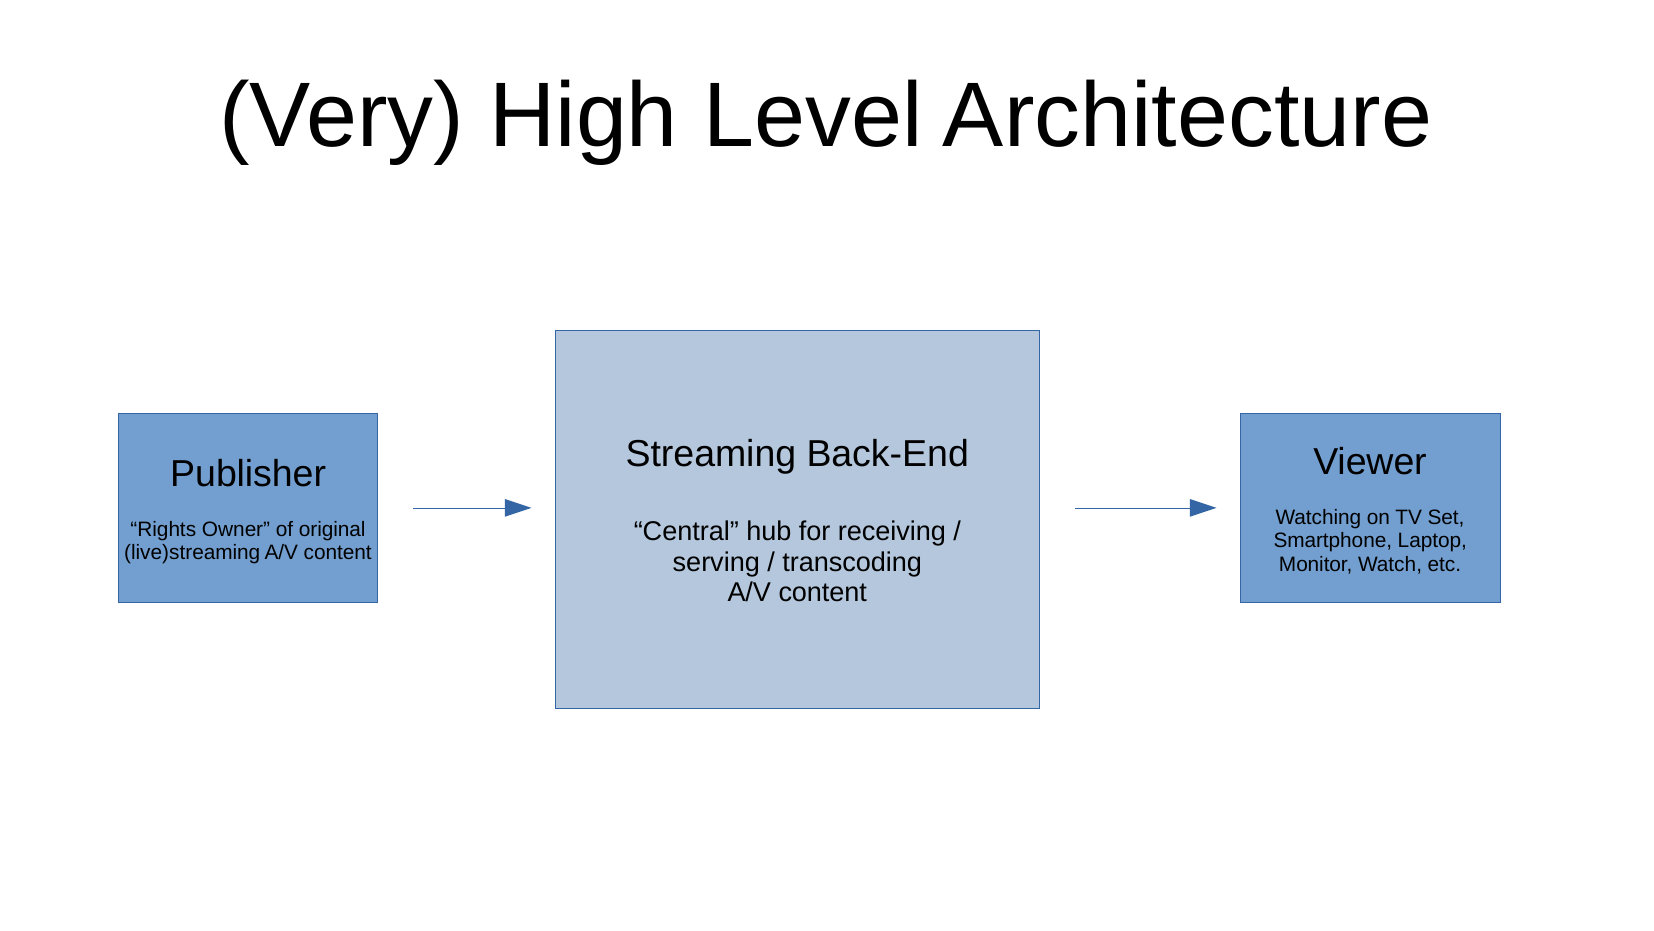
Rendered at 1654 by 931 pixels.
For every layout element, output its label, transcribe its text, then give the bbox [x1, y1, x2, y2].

text_box Streaming Back-End “Central” hub for receiving / serving / transcoding A/V content [555, 330, 1040, 709]
title (Very) High Level Architecture [82, 37, 1571, 193]
text_box Publisher “Rights Owner” of original (live)streaming A/V content [118, 413, 378, 603]
text_box Viewer Watching on TV Set, Smartphone, Laptop, Monitor, Watch, etc. [1240, 413, 1501, 603]
